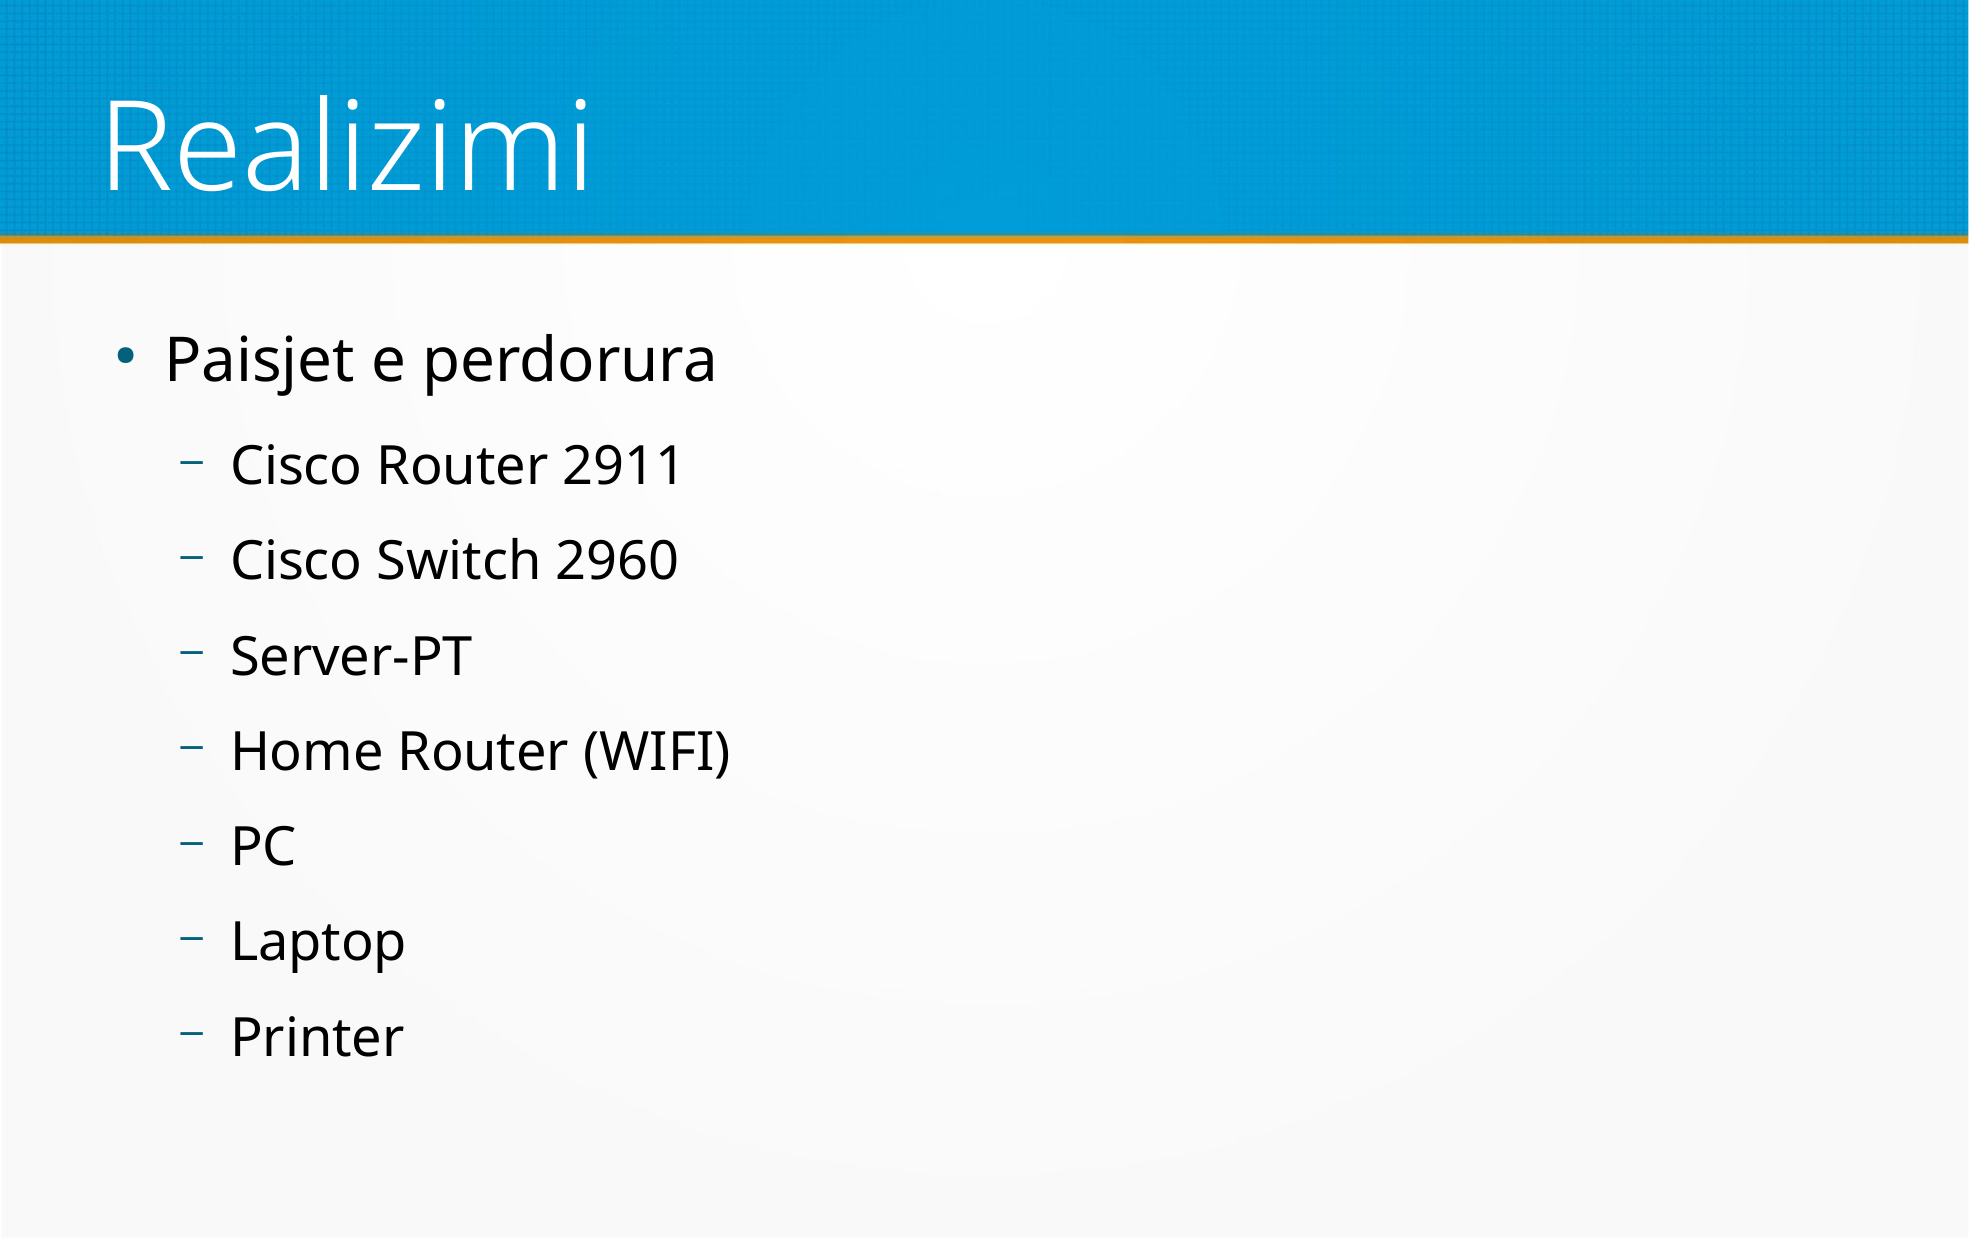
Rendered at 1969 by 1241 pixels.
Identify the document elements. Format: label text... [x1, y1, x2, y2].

list Paisjet e perdorura Cisco Router 2911 Cisco Switch 2960 Server-PT Home Router (WIFI) PC Laptop Printer [98, 315, 1861, 1081]
title Realizimi [98, 19, 1870, 227]
picture [0, 233, 1969, 1241]
